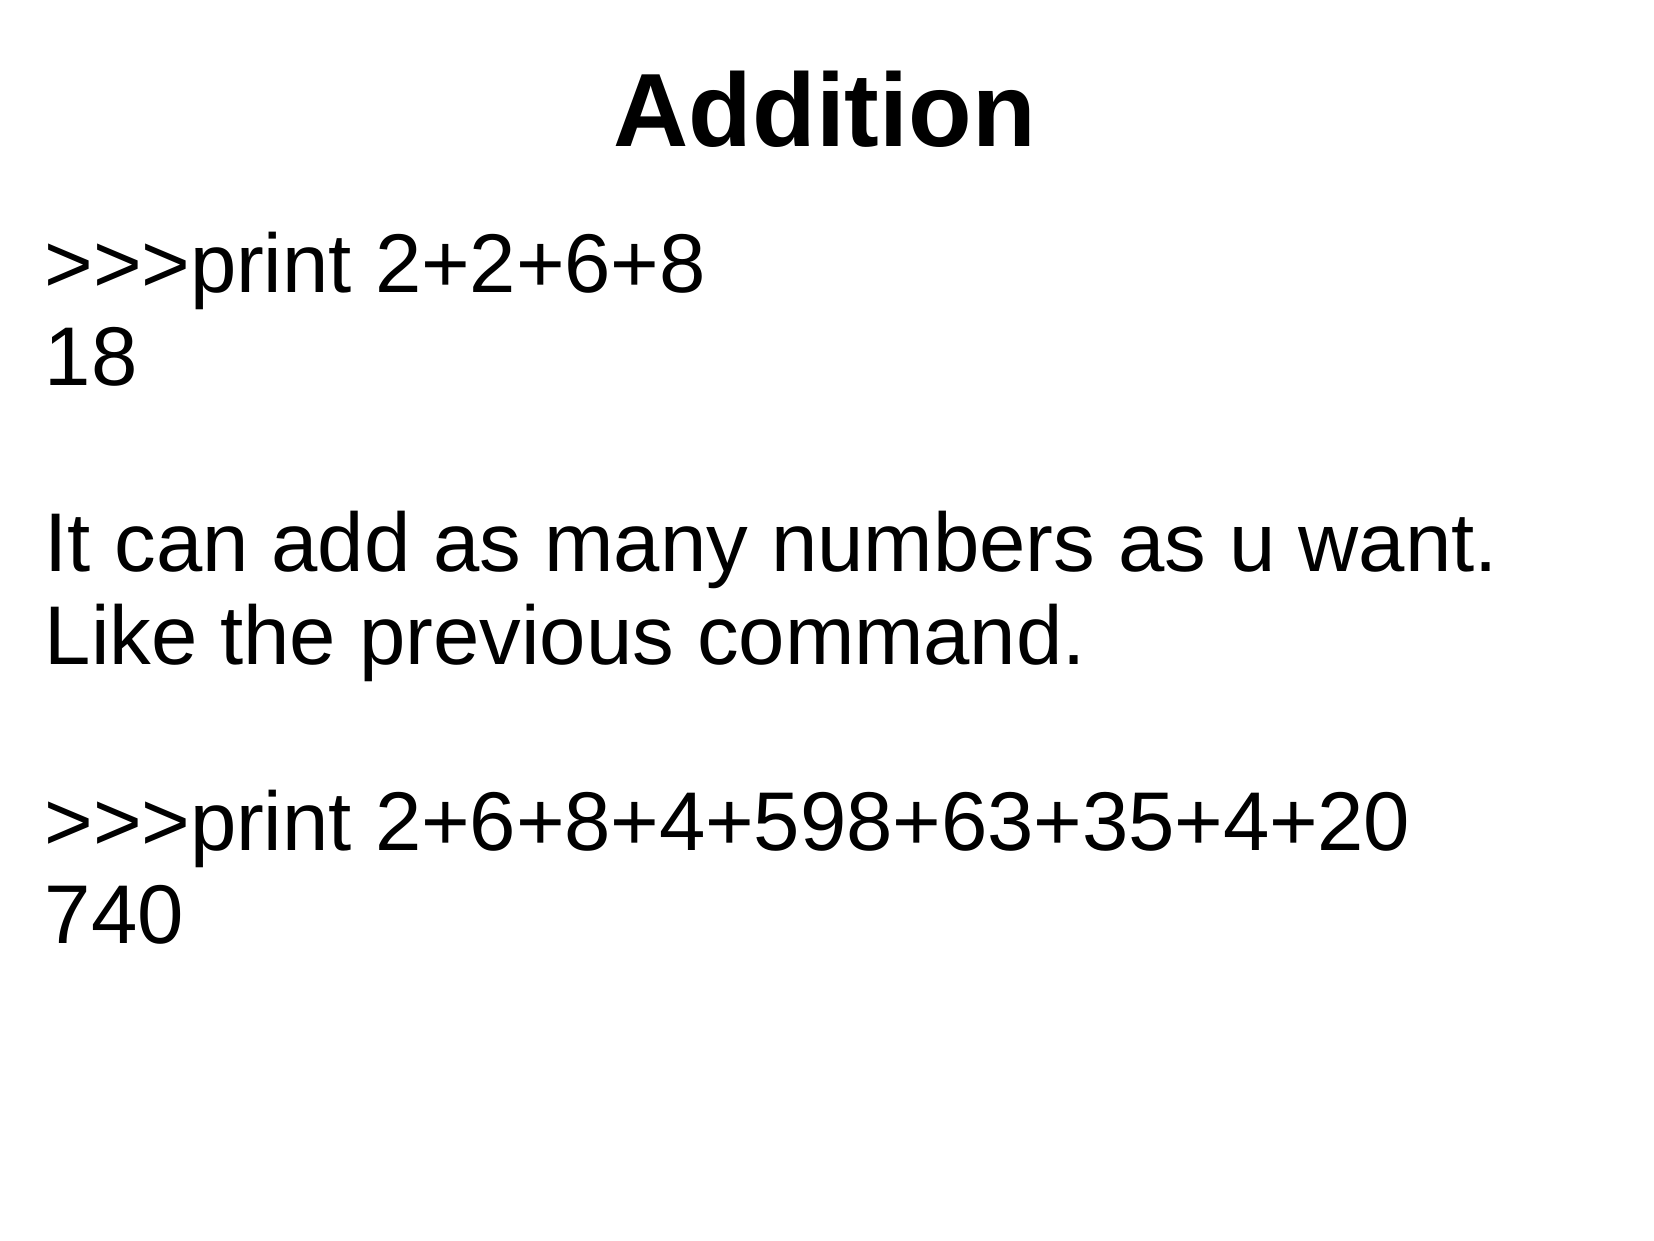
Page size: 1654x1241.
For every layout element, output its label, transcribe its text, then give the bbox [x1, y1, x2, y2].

text_box Addition [45, 45, 1606, 177]
text_box >>>print 2+2+6+8 18 It can add as many numbers as u want. Like the previous command. >>>print 2+6+8+4+598+63+35+4+20 740 [30, 210, 1606, 971]
